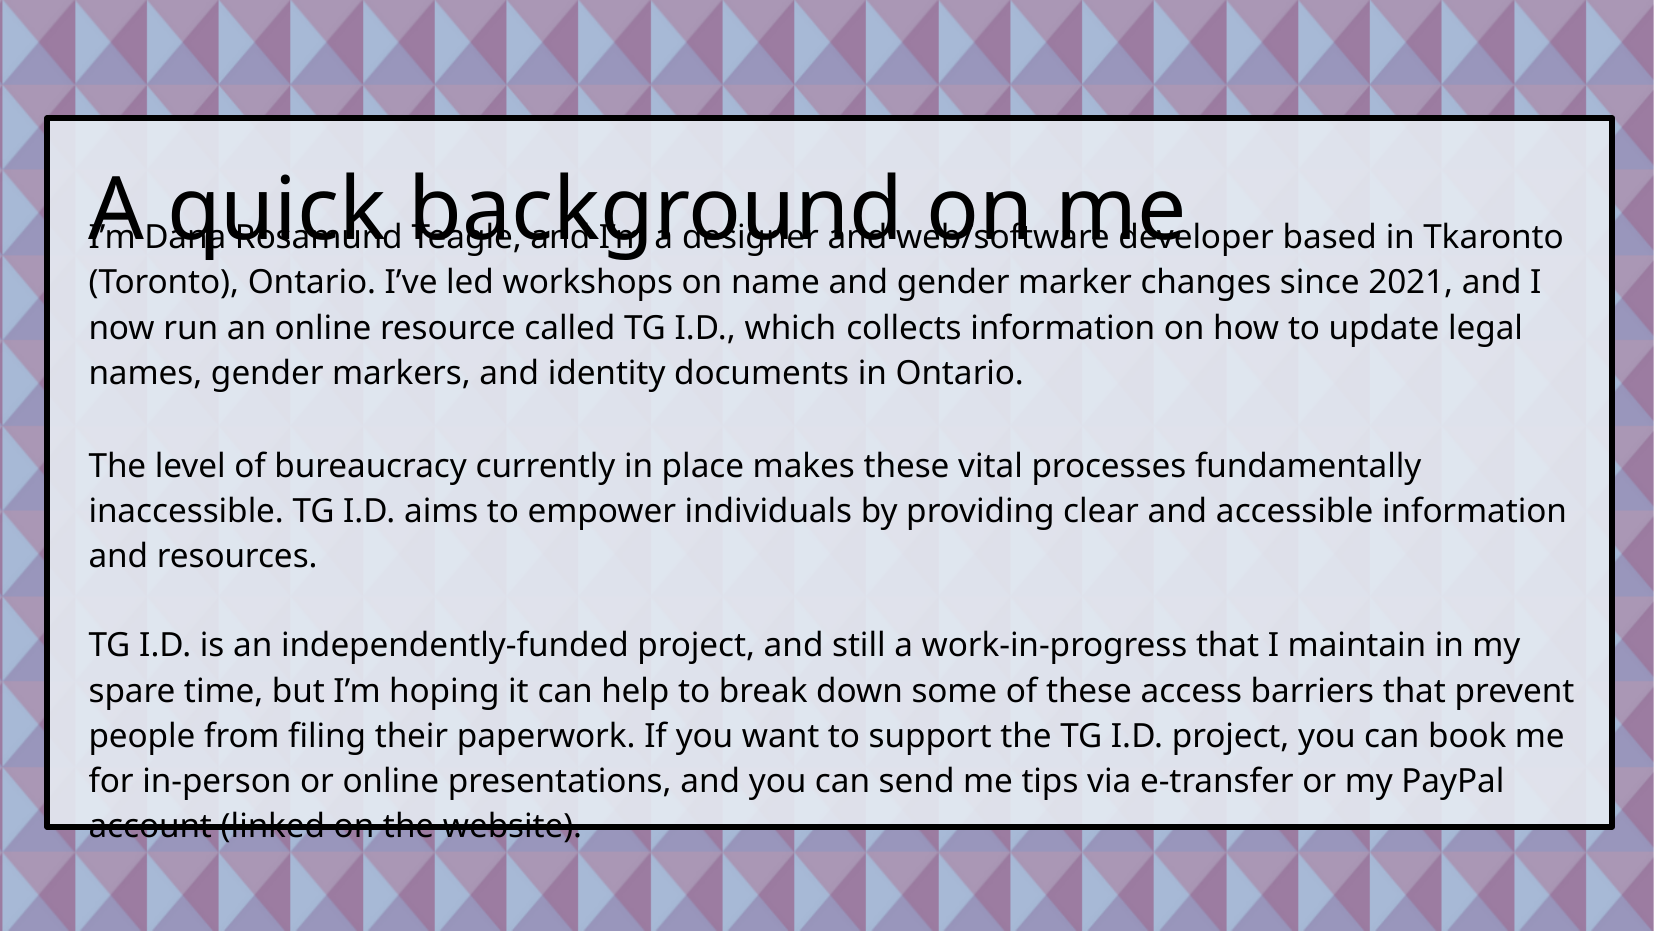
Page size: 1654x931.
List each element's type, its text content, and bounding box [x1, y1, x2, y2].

text_box [474, 821, 483, 826]
text_box [253, 821, 262, 827]
text_box [309, 821, 319, 827]
text_box [493, 821, 503, 827]
text_box [144, 821, 154, 827]
text_box [549, 821, 558, 826]
text_box [401, 821, 410, 827]
text_box [47, 118, 1613, 827]
text_box [359, 821, 368, 827]
text_box [185, 821, 194, 827]
title A quick background on me [88, 153, 1199, 259]
text_box [290, 821, 299, 826]
text_box [420, 821, 429, 826]
picture [0, 0, 1654, 931]
subtitle I’m Dana Rosamund Teagle, and I’m a designer and web/software developer based in Tkaronto (Toronto), Ontario. I’ve led workshops on name and gender marker changes since 2021, and I now run an online resource called TG I.D., which collects information on how to update legal names, gender markers, and identity documents in Ontario. The level of bureaucracy currently in place makes these vital processes fundamentally inaccessible. TG I.D. aims to empower individuals by providing clear and accessible information and resources. TG I.D. is an independently-funded project, and still a work-in-progress that I maintain in my spare time, but I’m hoping it can help to break down some of these access barriers that prevent people from filing their paperwork. If you want to support the TG I.D. project, you can book me for in-person or online presentations, and you can send me tips via e-transfer or my PayPal account (linked on the website). [88, 281, 1583, 780]
text_box [338, 821, 348, 827]
